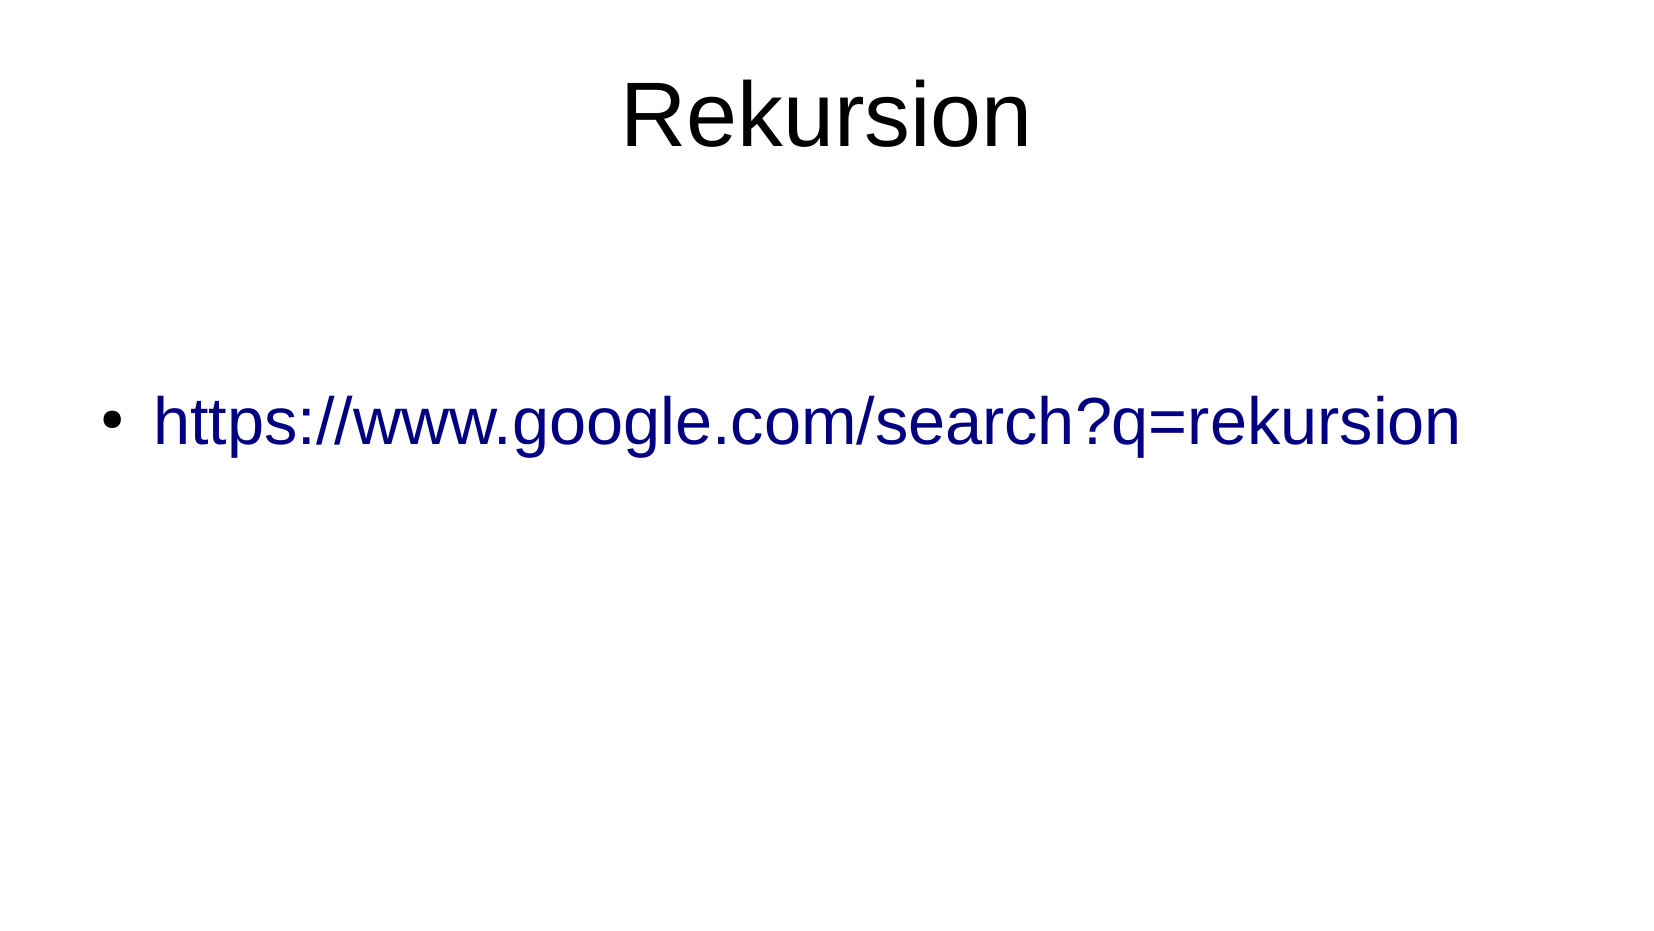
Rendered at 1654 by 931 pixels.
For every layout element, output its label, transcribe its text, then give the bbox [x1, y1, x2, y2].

list https://www.google.com/search?q=rekursion [82, 383, 1571, 758]
title Rekursion [82, 37, 1571, 193]
